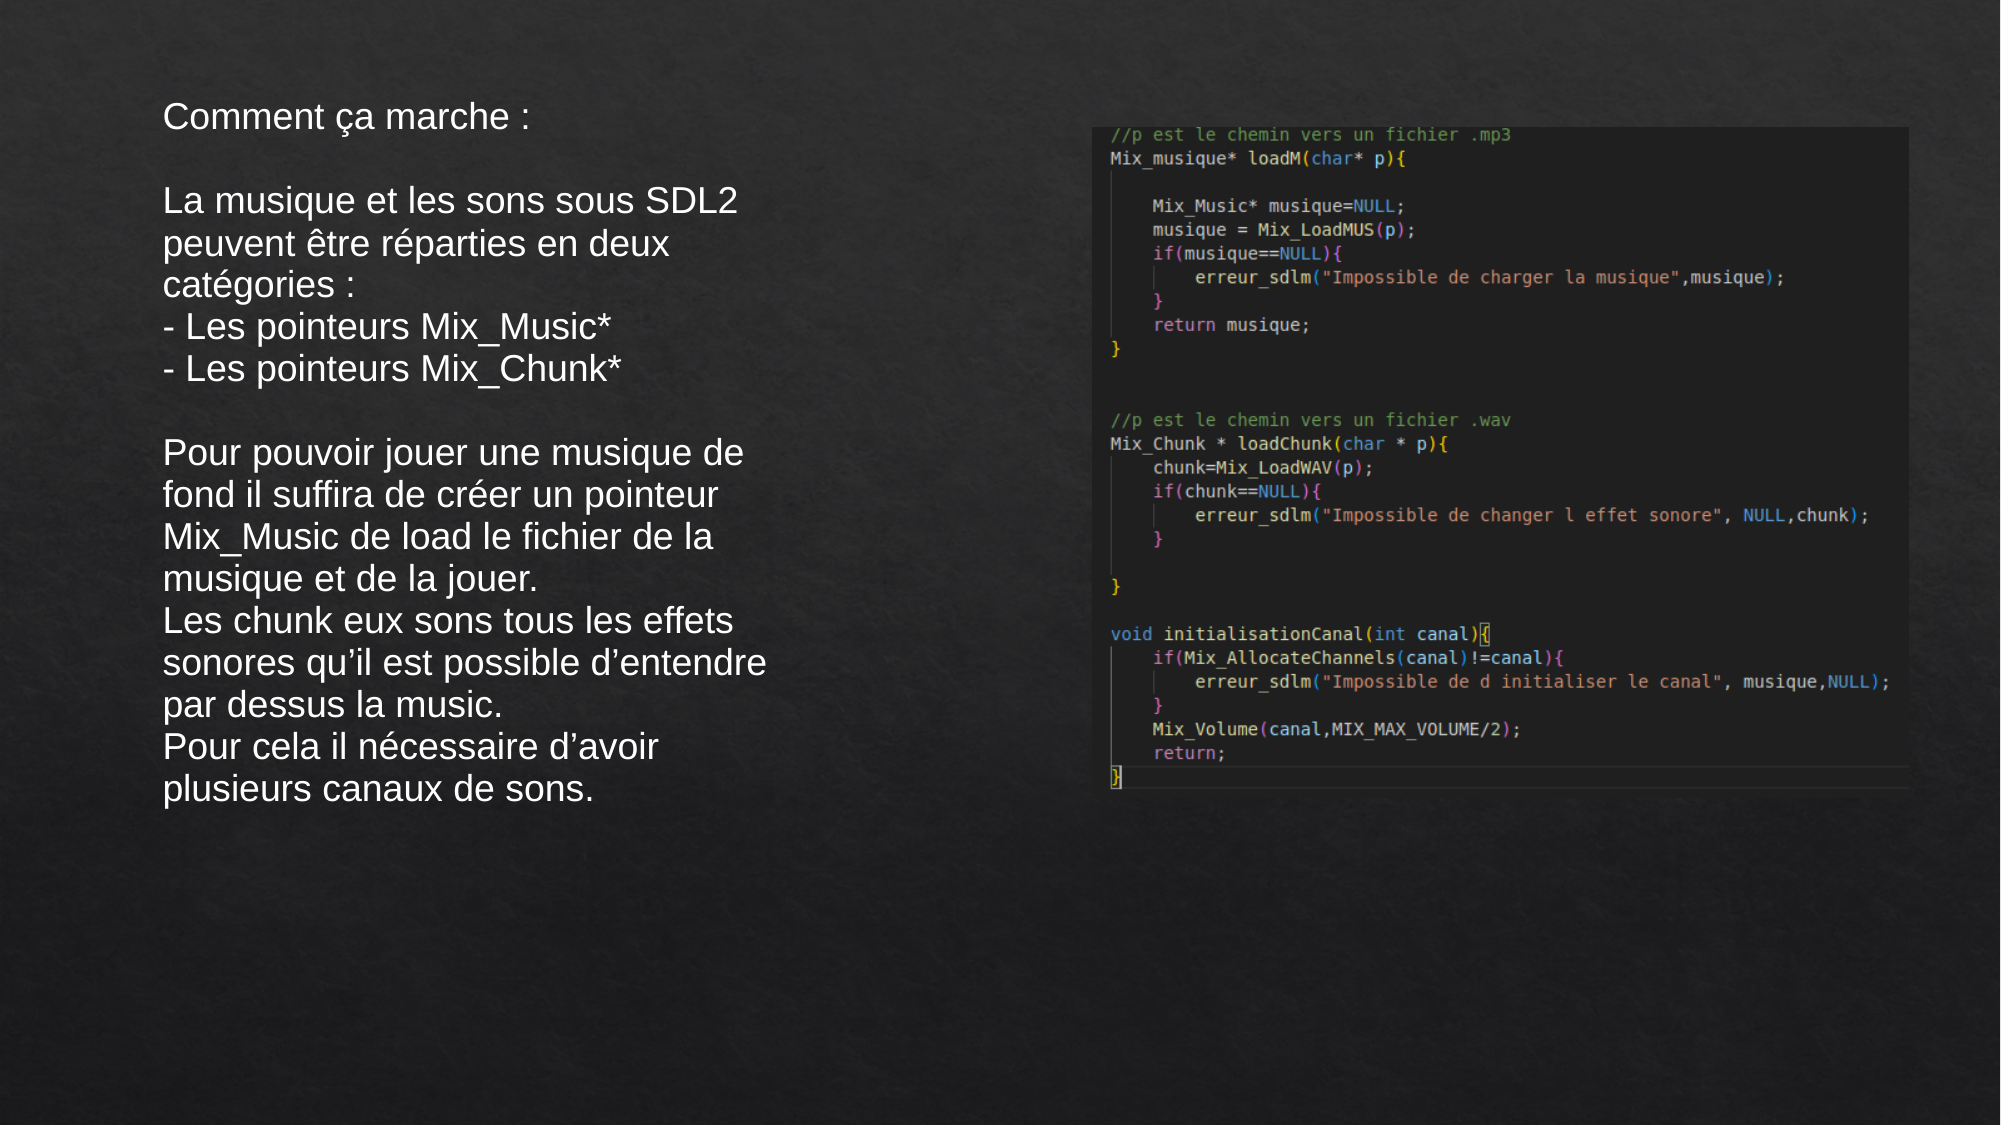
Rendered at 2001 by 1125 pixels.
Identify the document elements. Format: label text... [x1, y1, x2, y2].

picture [0, 0, 2001, 1125]
text_box Comment ça marche : La musique et les sons sous SDL2 peuvent être réparties en deux catégories : - Les pointeurs Mix_Music* - Les pointeurs Mix_Chunk* Pour pouvoir jouer une musique de fond il suffira de créer un pointeur Mix_Music de load le fichier de la musique et de la jouer. Les chunk eux sons tous les effets sonores qu’il est possible d’entendre par dessus la music. Pour cela il nécessaire d’avoir plusieurs canaux de sons. [147, 88, 798, 1024]
